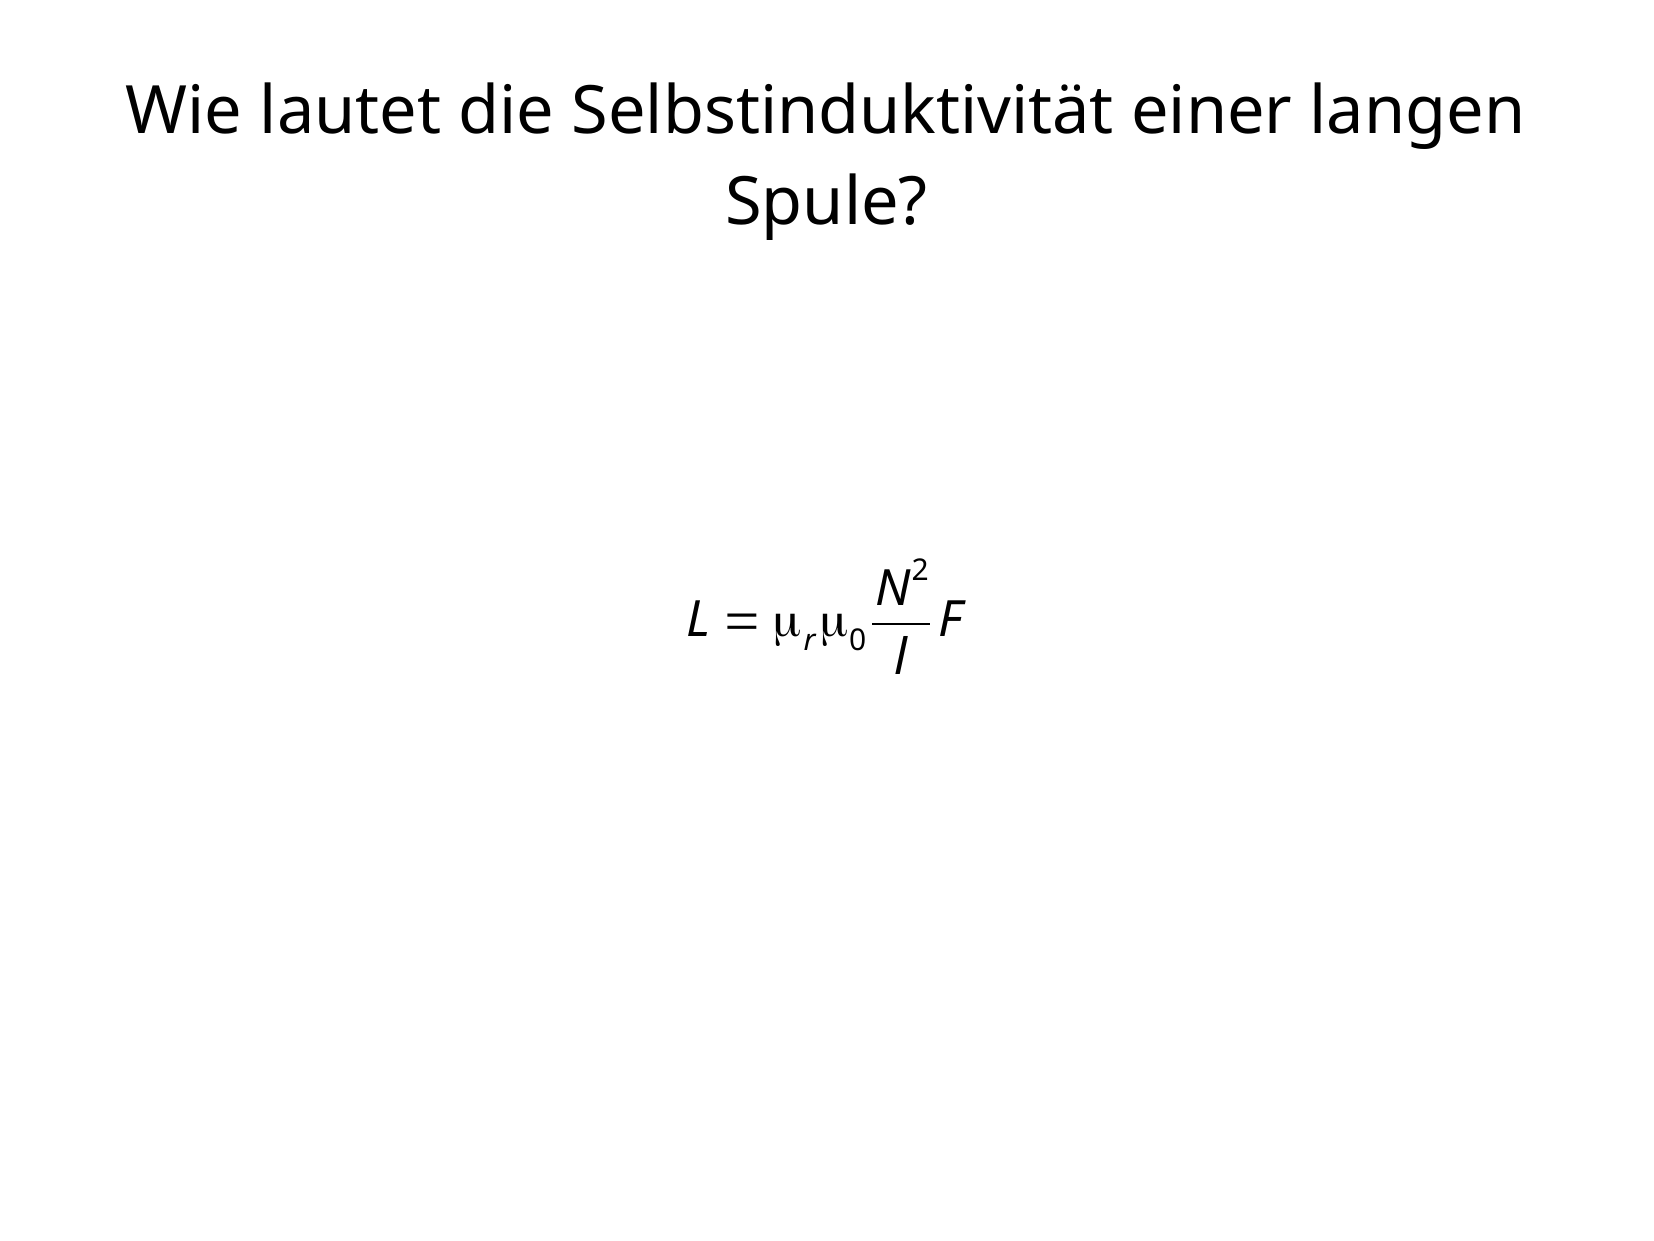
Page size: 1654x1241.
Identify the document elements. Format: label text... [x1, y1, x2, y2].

title Wie lautet die Selbstinduktivität einer langen Spule? [82, 49, 1571, 257]
chart [680, 552, 974, 688]
